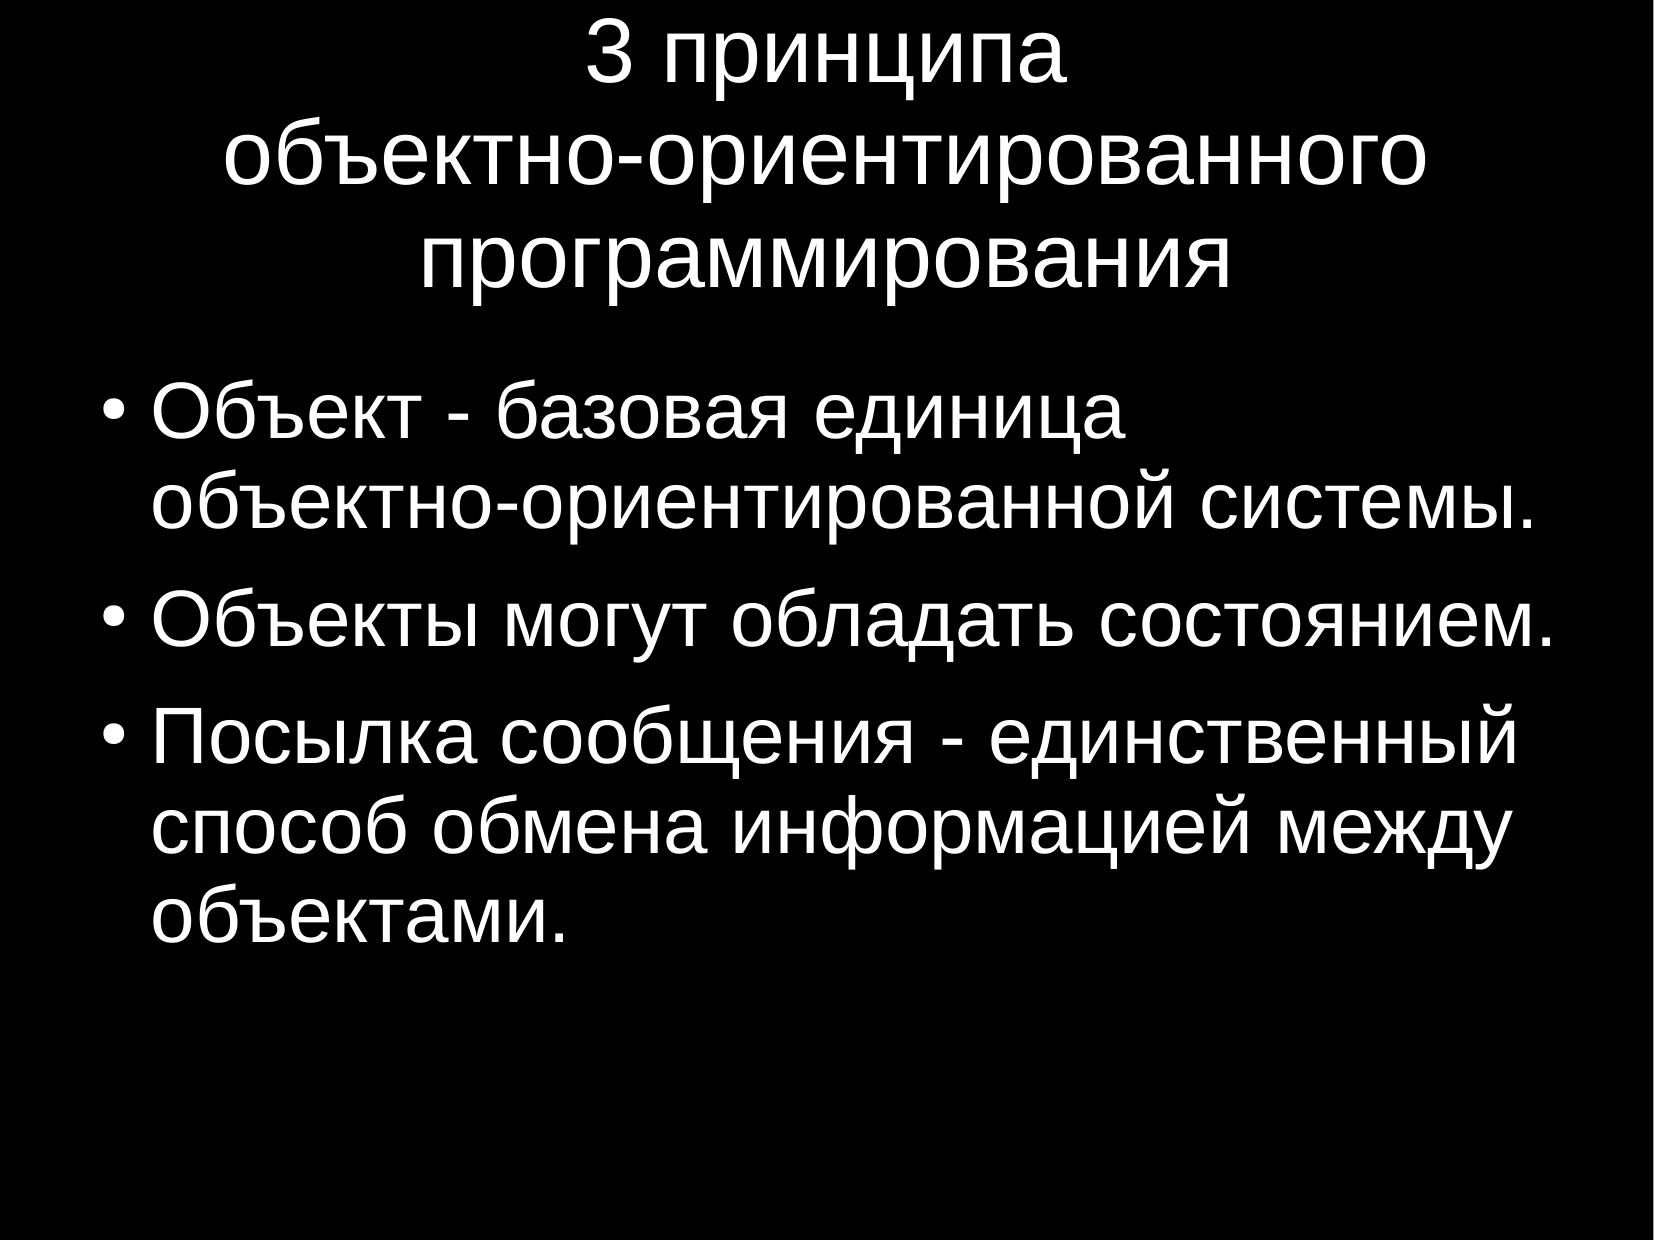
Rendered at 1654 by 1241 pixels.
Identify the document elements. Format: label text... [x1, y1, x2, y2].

title 3 принципа объектно‑ориентированного программирования [82, 0, 1571, 307]
list Объект - базовая единица объектно‑ориентированной системы. Объекты могут обладать состоянием. Посылка сообщения - единственный способ обмена информацией между объектами. [82, 366, 1571, 1010]
